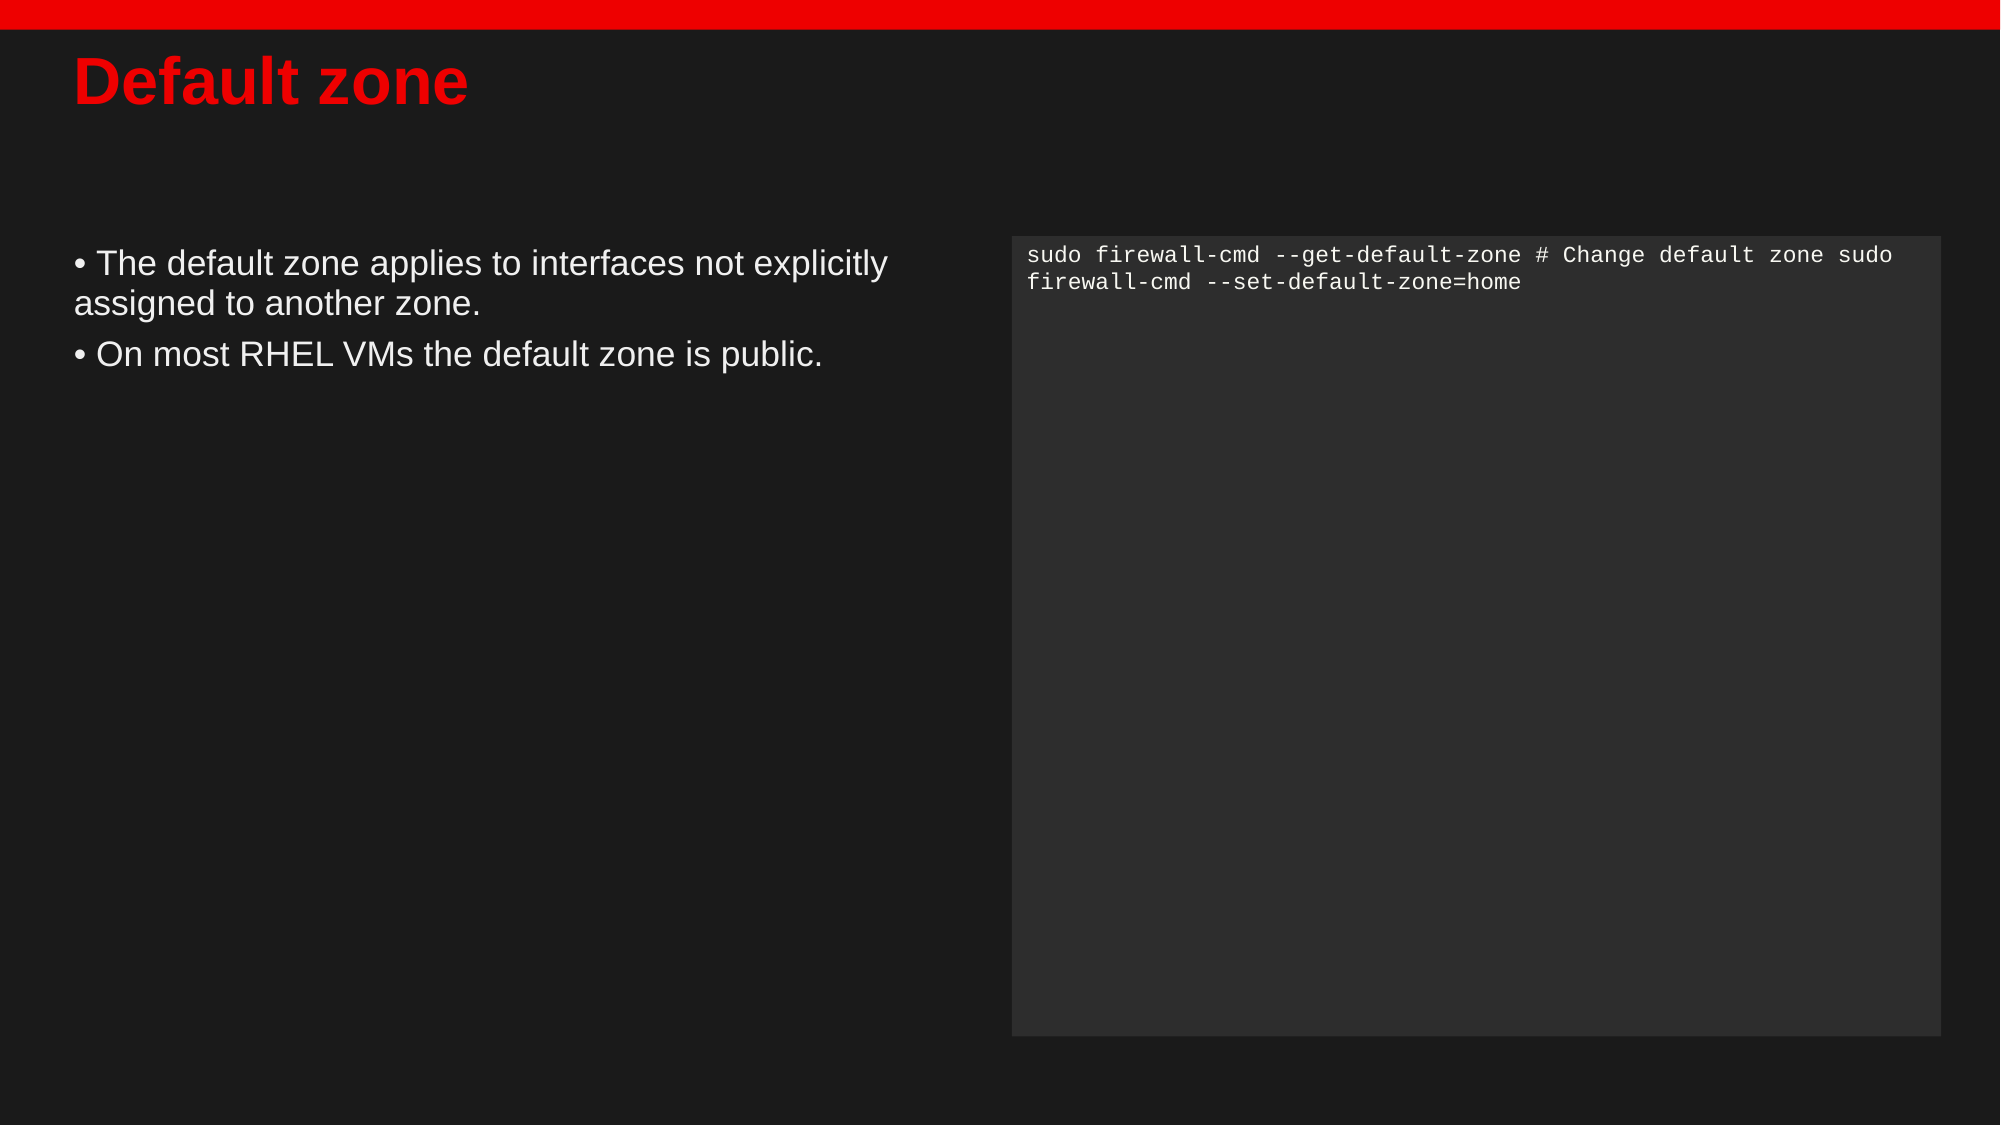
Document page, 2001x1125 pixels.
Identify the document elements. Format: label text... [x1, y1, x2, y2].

text_box • The default zone applies to interfaces not explicitly assigned to another zone. • On most RHEL VMs the default zone is public. [59, 236, 989, 1037]
text_box [0, 0, 2001, 30]
text_box sudo firewall-cmd --get-default-zone # Change default zone sudo firewall-cmd --set-default-zone=home [1011, 236, 1942, 1037]
text_box Default zone [59, 36, 1942, 208]
